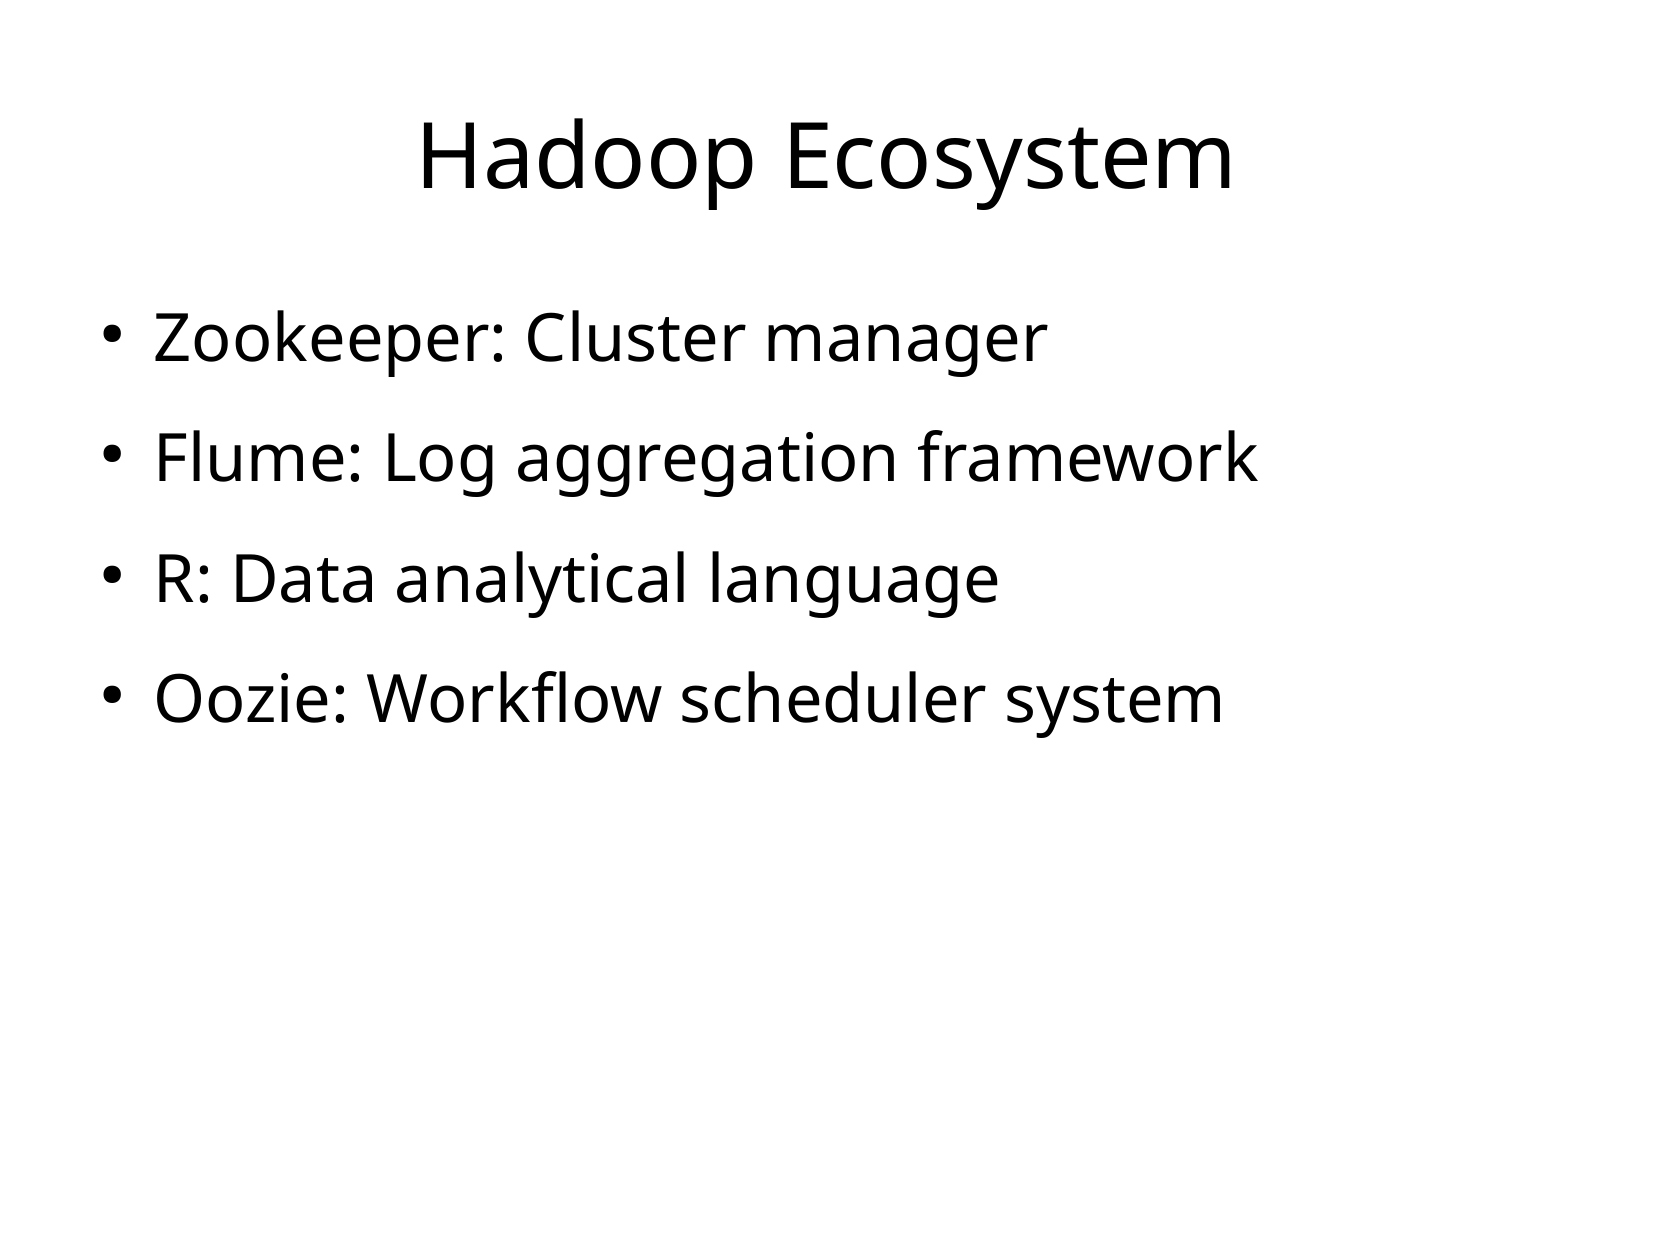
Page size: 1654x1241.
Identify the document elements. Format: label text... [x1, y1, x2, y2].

title Hadoop Ecosystem [82, 49, 1571, 257]
list Zookeeper: Cluster manager Flume: Log aggregation framework R: Data analytical language Oozie: Workflow scheduler system [82, 290, 1538, 1010]
